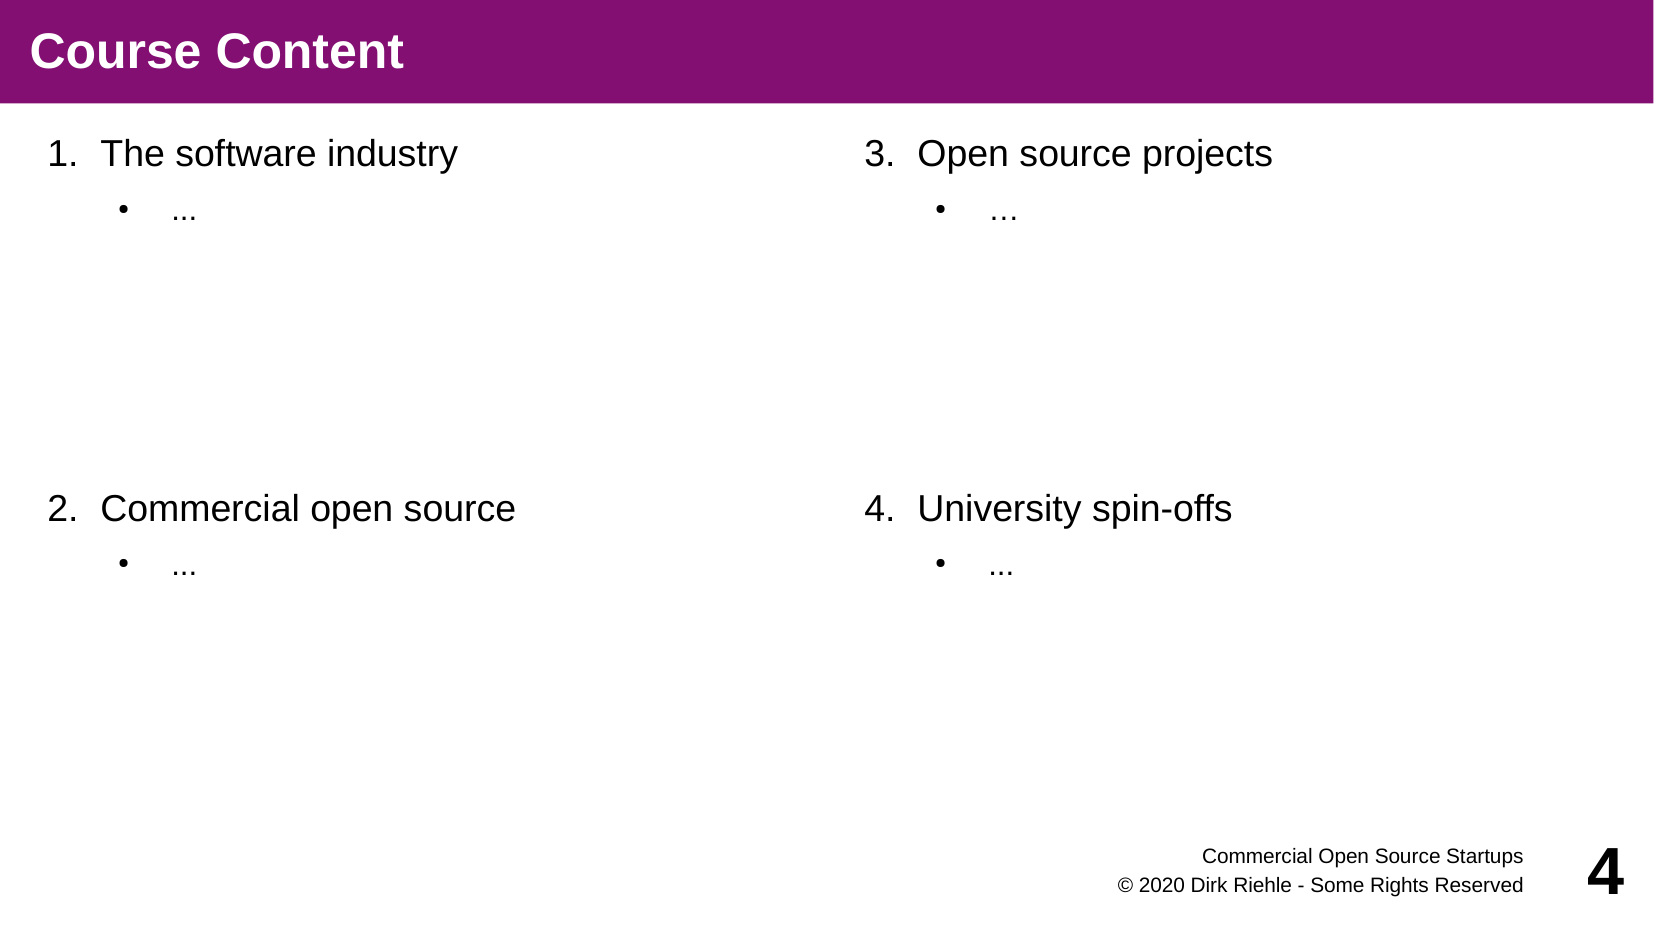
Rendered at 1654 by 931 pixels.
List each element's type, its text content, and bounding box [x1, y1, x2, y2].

list Commercial open source ... [29, 487, 808, 812]
list The software industry ... [29, 132, 808, 457]
list Open source projects … [846, 132, 1625, 457]
list University spin-offs ... [846, 487, 1625, 812]
title Course Content [0, 0, 1654, 104]
